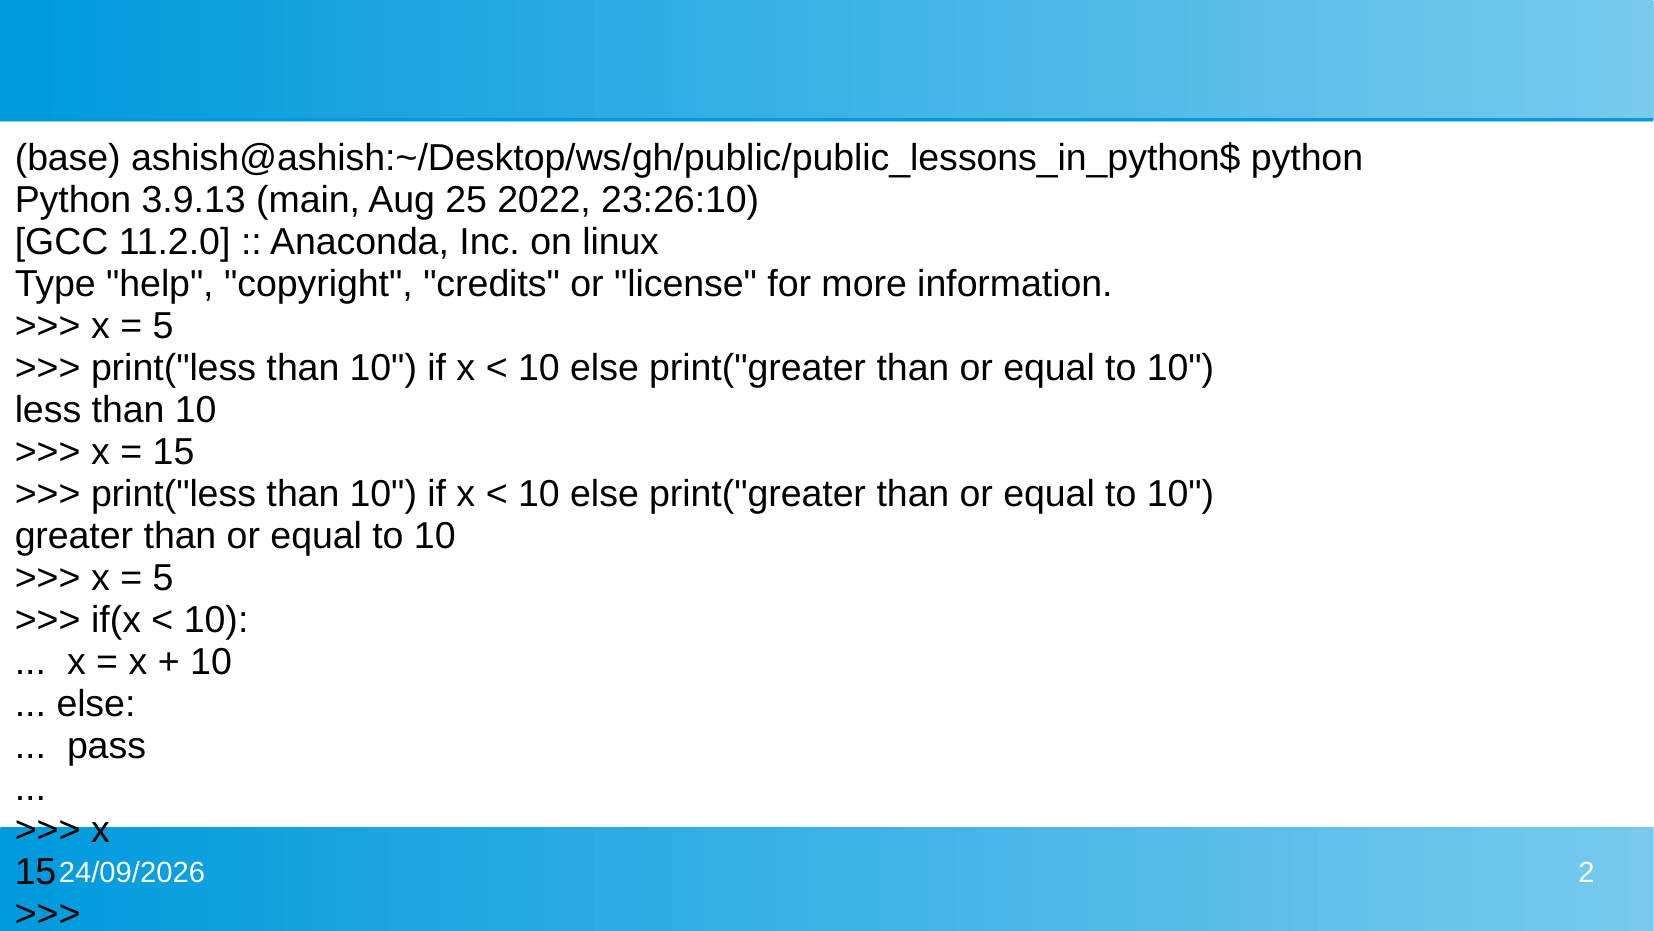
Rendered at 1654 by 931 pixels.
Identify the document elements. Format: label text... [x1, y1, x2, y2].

text_box (base) ashish@ashish:~/Desktop/ws/gh/public/public_lessons_in_python$ python Python 3.9.13 (main, Aug 25 2022, 23:26:10) [GCC 11.2.0] :: Anaconda, Inc. on linux Type "help", "copyright", "credits" or "license" for more information. >>> x = 5 >>> print("less than 10") if x < 10 else print("greater than or equal to 10") less than 10 >>> x = 15 >>> print("less than 10") if x < 10 else print("greater than or equal to 10") greater than or equal to 10 >>> x = 5 >>> if(x < 10): ... x = x + 10 ... else: ... pass ... >>> x 15 >>> [0, 129, 1625, 931]
